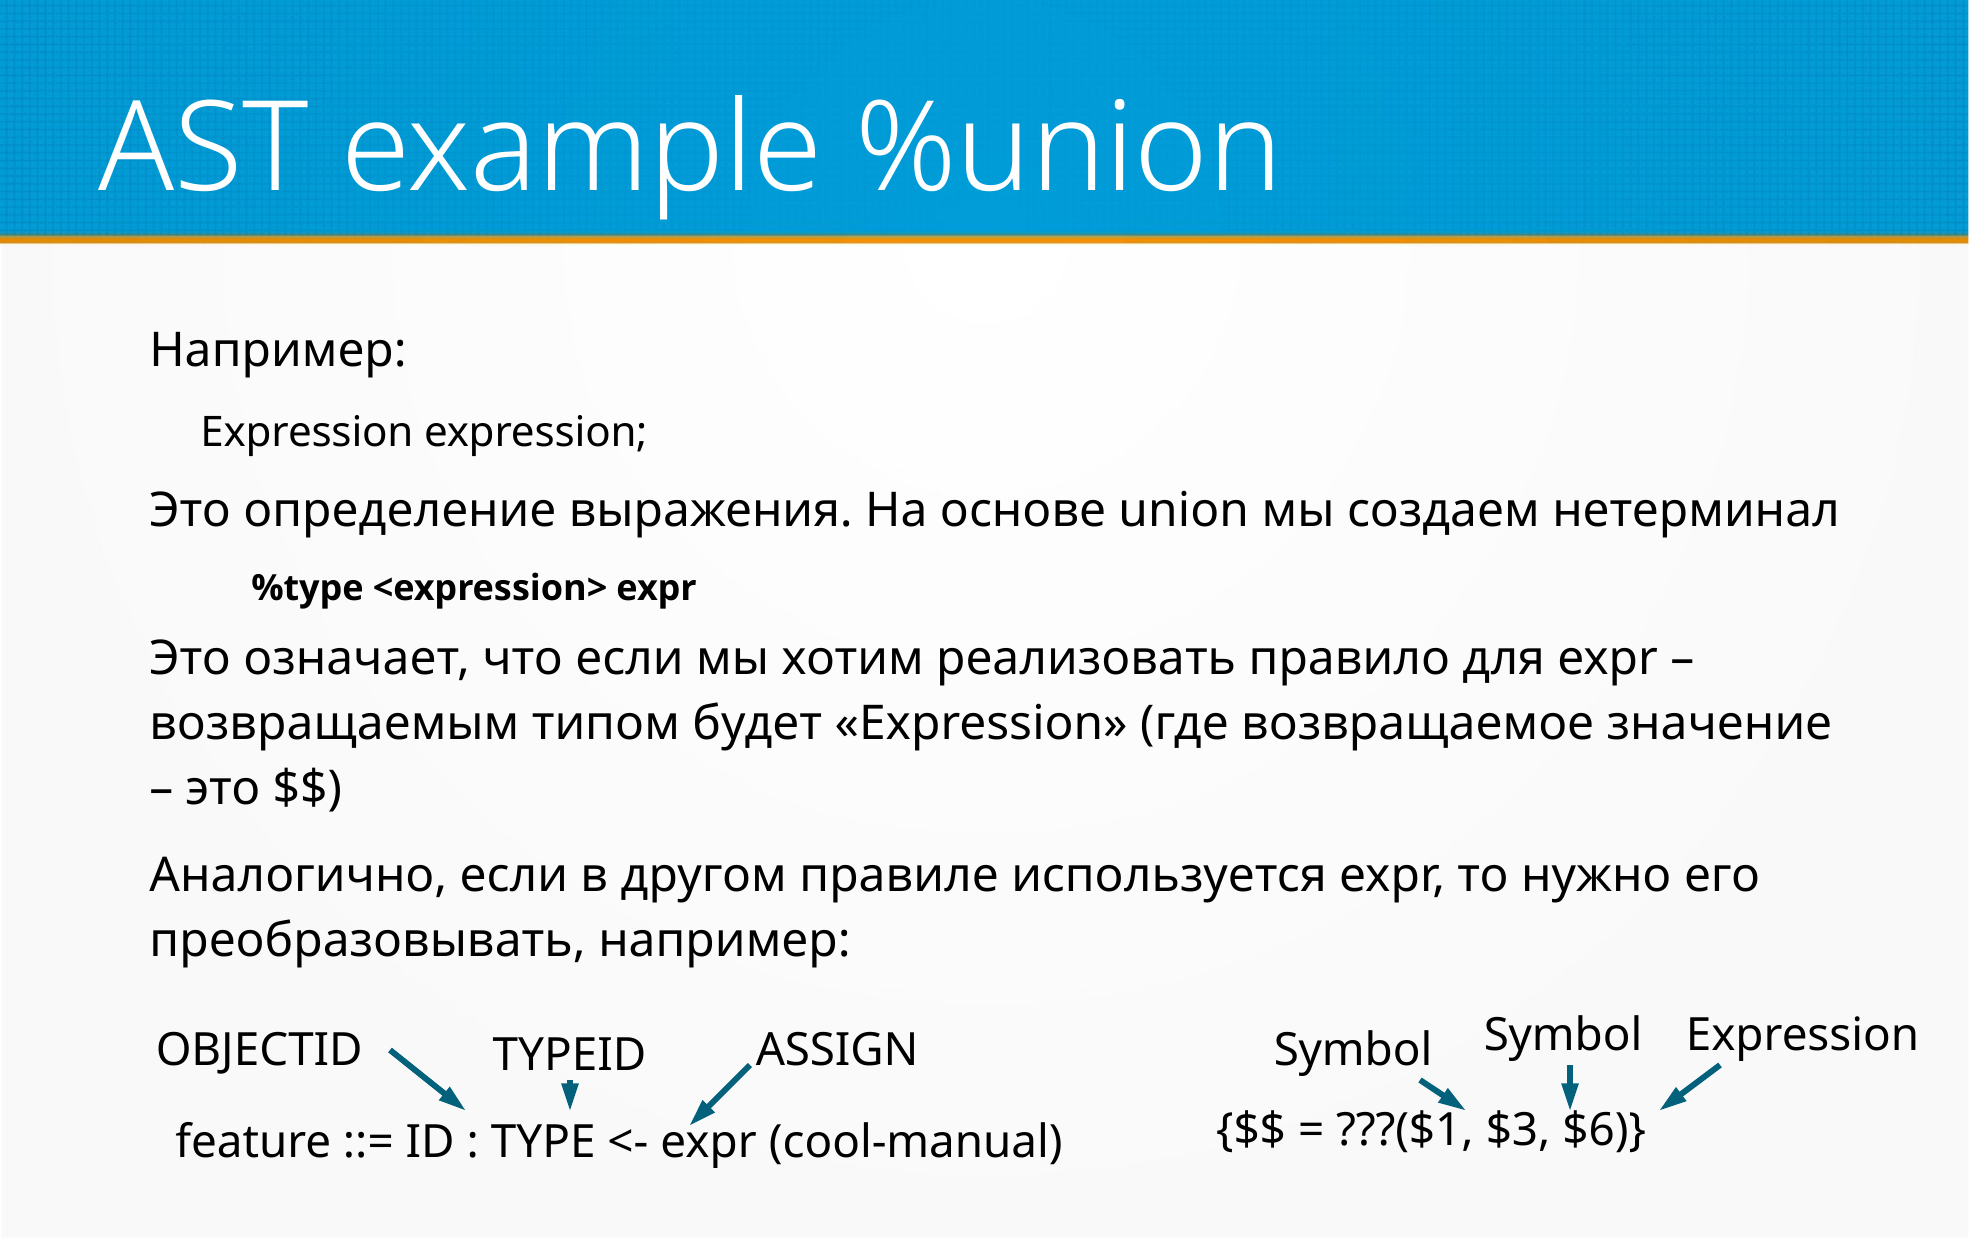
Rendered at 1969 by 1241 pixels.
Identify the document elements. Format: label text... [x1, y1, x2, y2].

text_box OBJECTID [150, 1014, 381, 1081]
text_box Expression [1680, 999, 1941, 1066]
text_box {$$ = ???($1, $3, $6)} [1210, 1095, 1746, 1161]
text_box ASSIGN [750, 1014, 935, 1081]
text_box Symbol [1477, 999, 1661, 1066]
list Например: Expression expression; Это определение выражения. На основе union мы создаем нетерминал %type <expression> expr Это означает, что если мы хотим реализовать правило для expr – возвращаемым типом будет «Expression» (где возвращаемое значение – это $$) Аналогично, если в другом правиле используется expr, то нужно его преобразовывать, например: [98, 315, 1861, 991]
picture [0, 233, 1969, 1241]
text_box TYPEID [486, 1020, 661, 1086]
text_box feature ::= ID : TYPE <- expr (cool-manual) [169, 1080, 1306, 1199]
text_box Symbol [1267, 1014, 1451, 1081]
title AST example %union [98, 19, 1870, 227]
